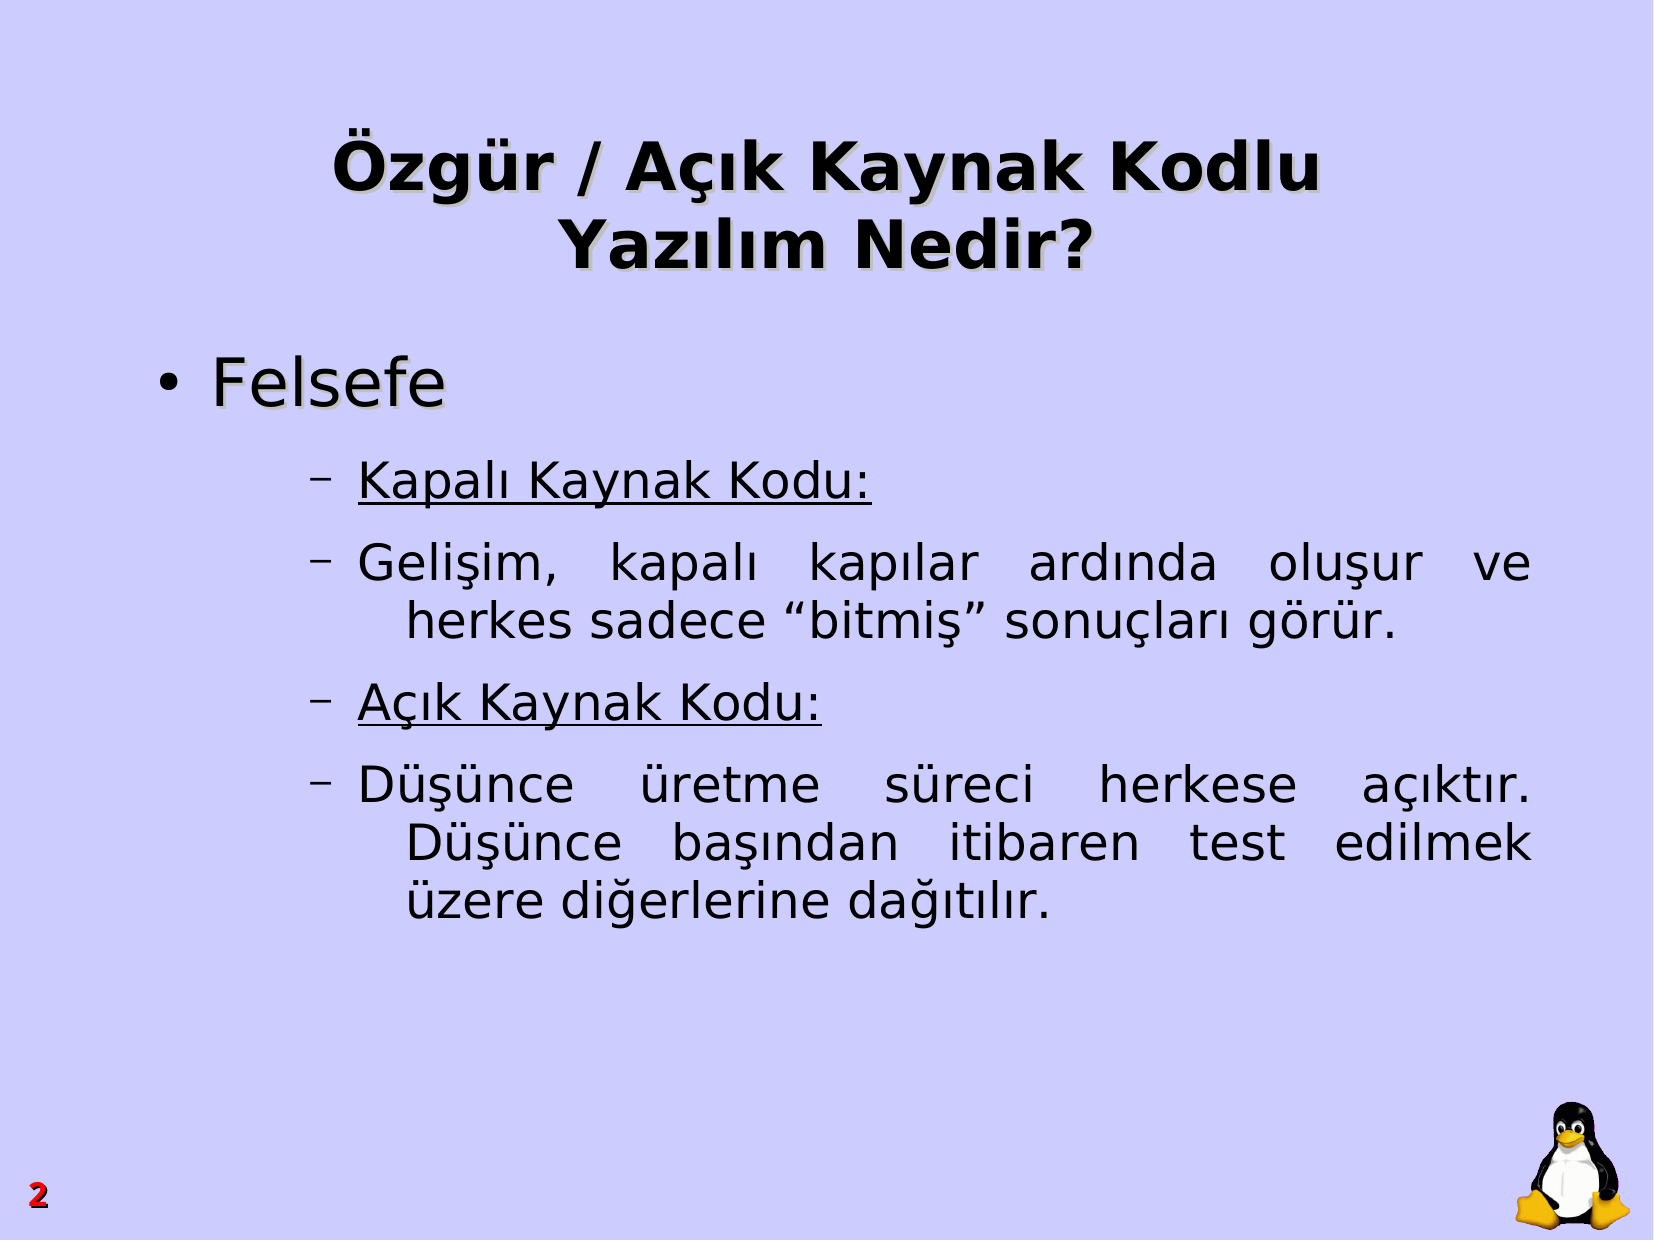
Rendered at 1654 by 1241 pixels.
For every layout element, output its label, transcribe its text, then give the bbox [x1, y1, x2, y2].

title Özgür / Açık Kaynak Kodlu Yazılım Nedir? [121, 102, 1534, 310]
list Felsefe Kapalı Kaynak Kodu: Gelişim, kapalı kapılar ardında oluşur ve herkes sadece “bitmiş” sonuçları görür. Açık Kaynak Kodu: Düşünce üretme süreci herkese açıktır. Düşünce başından itibaren test edilmek üzere diğerlerine dağıtılır. [121, 344, 1534, 1127]
picture [1504, 1086, 1654, 1241]
